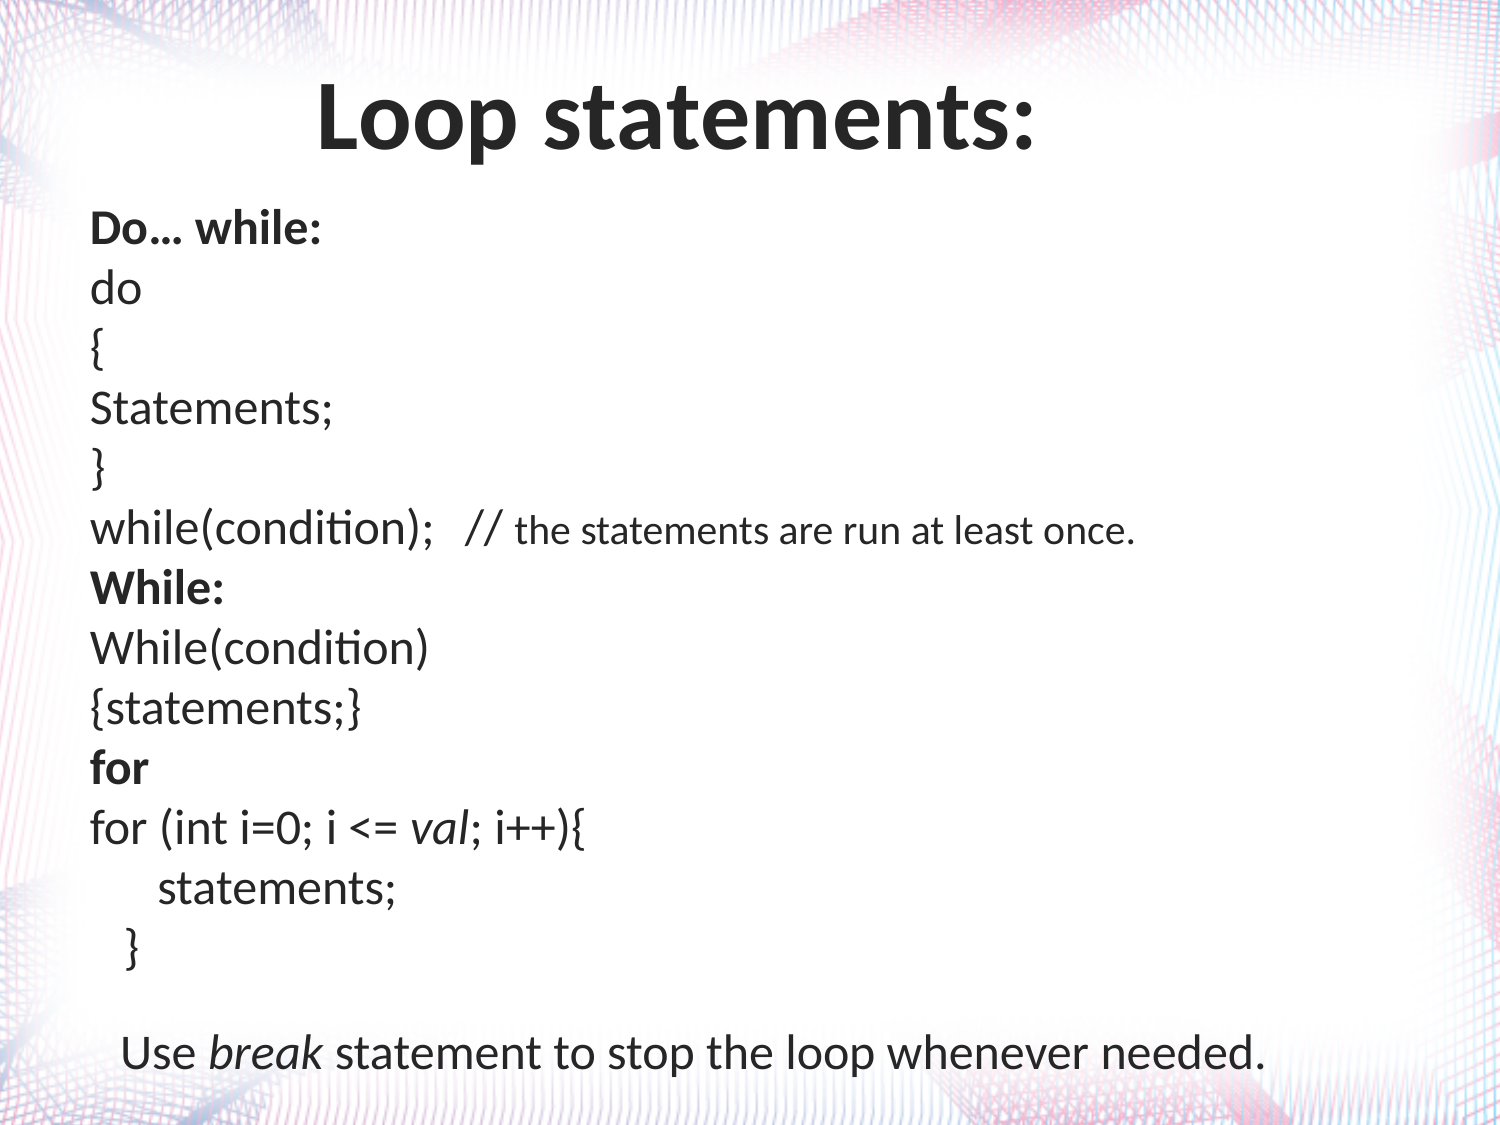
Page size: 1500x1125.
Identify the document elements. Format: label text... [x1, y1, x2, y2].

text_box Use break statement to stop the loop whenever needed. [105, 1012, 1282, 1088]
text_box Do… while: do { Statements; } while(condition); // the statements are run at least once. While: While(condition) {statements;} for for (int i=0; i <= val; i++){ statements; } [74, 188, 1261, 925]
picture [0, 0, 1500, 1125]
title Loop statements: [58, 50, 1297, 188]
